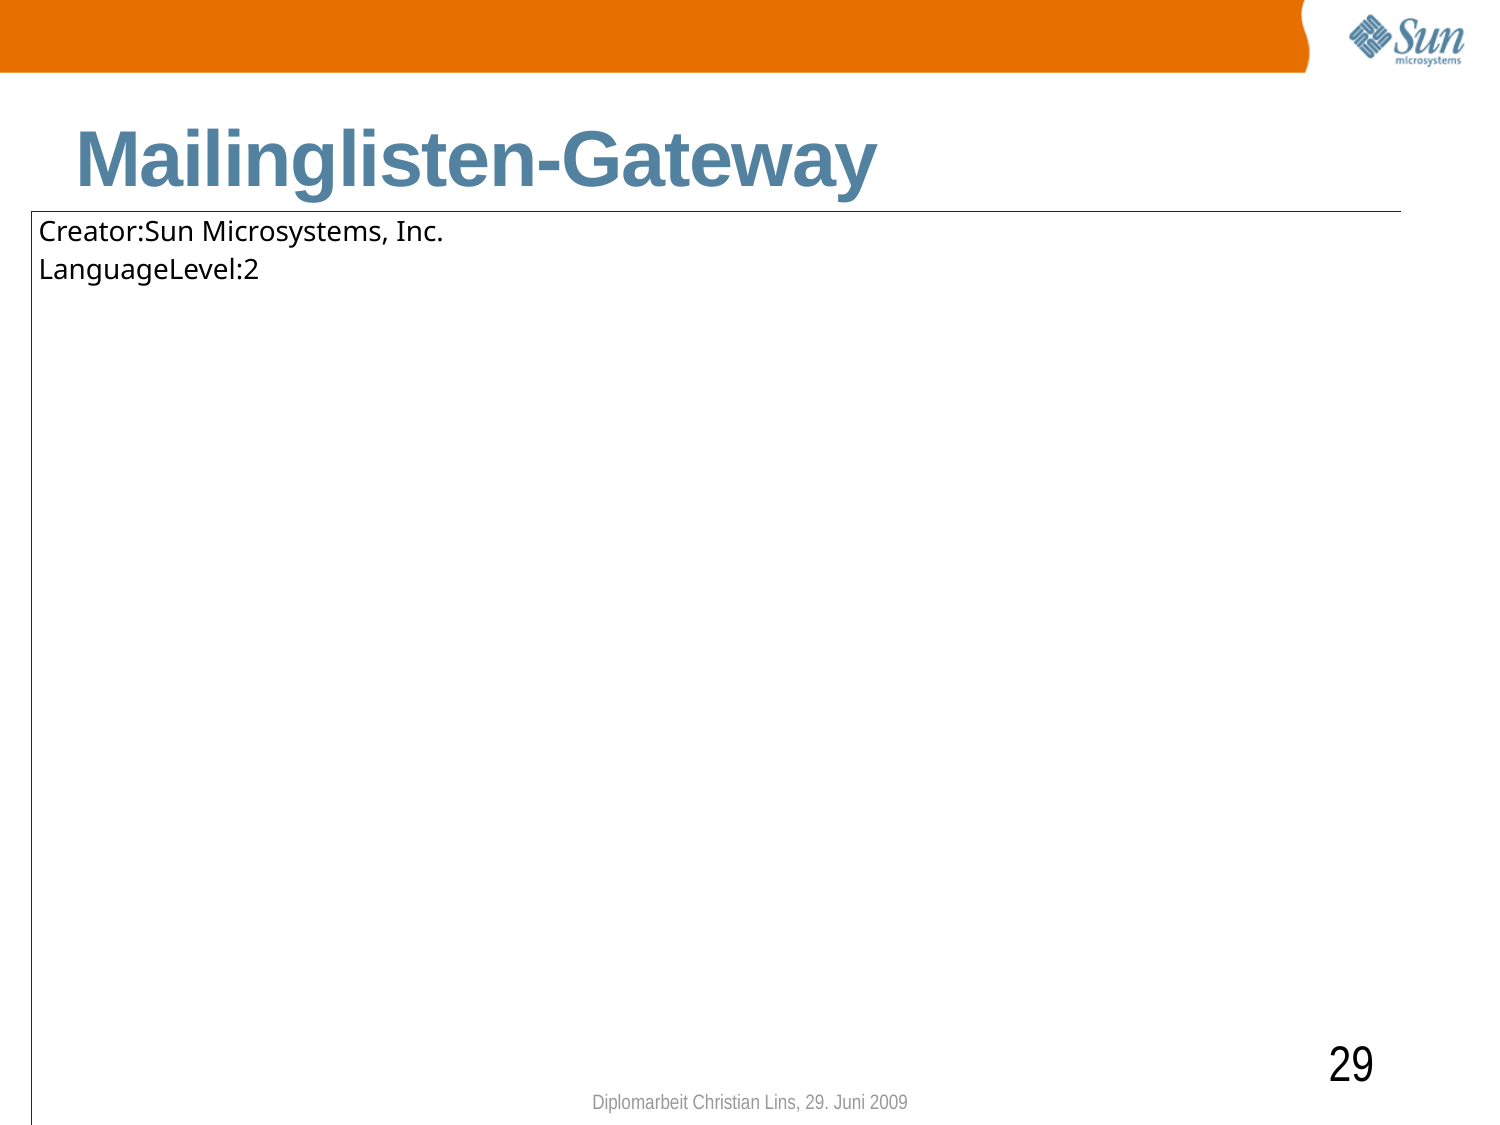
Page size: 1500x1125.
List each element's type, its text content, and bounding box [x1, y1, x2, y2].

picture [29, 209, 1401, 1125]
picture [0, 0, 1500, 75]
title Mailinglisten-Gateway [75, 122, 1438, 228]
